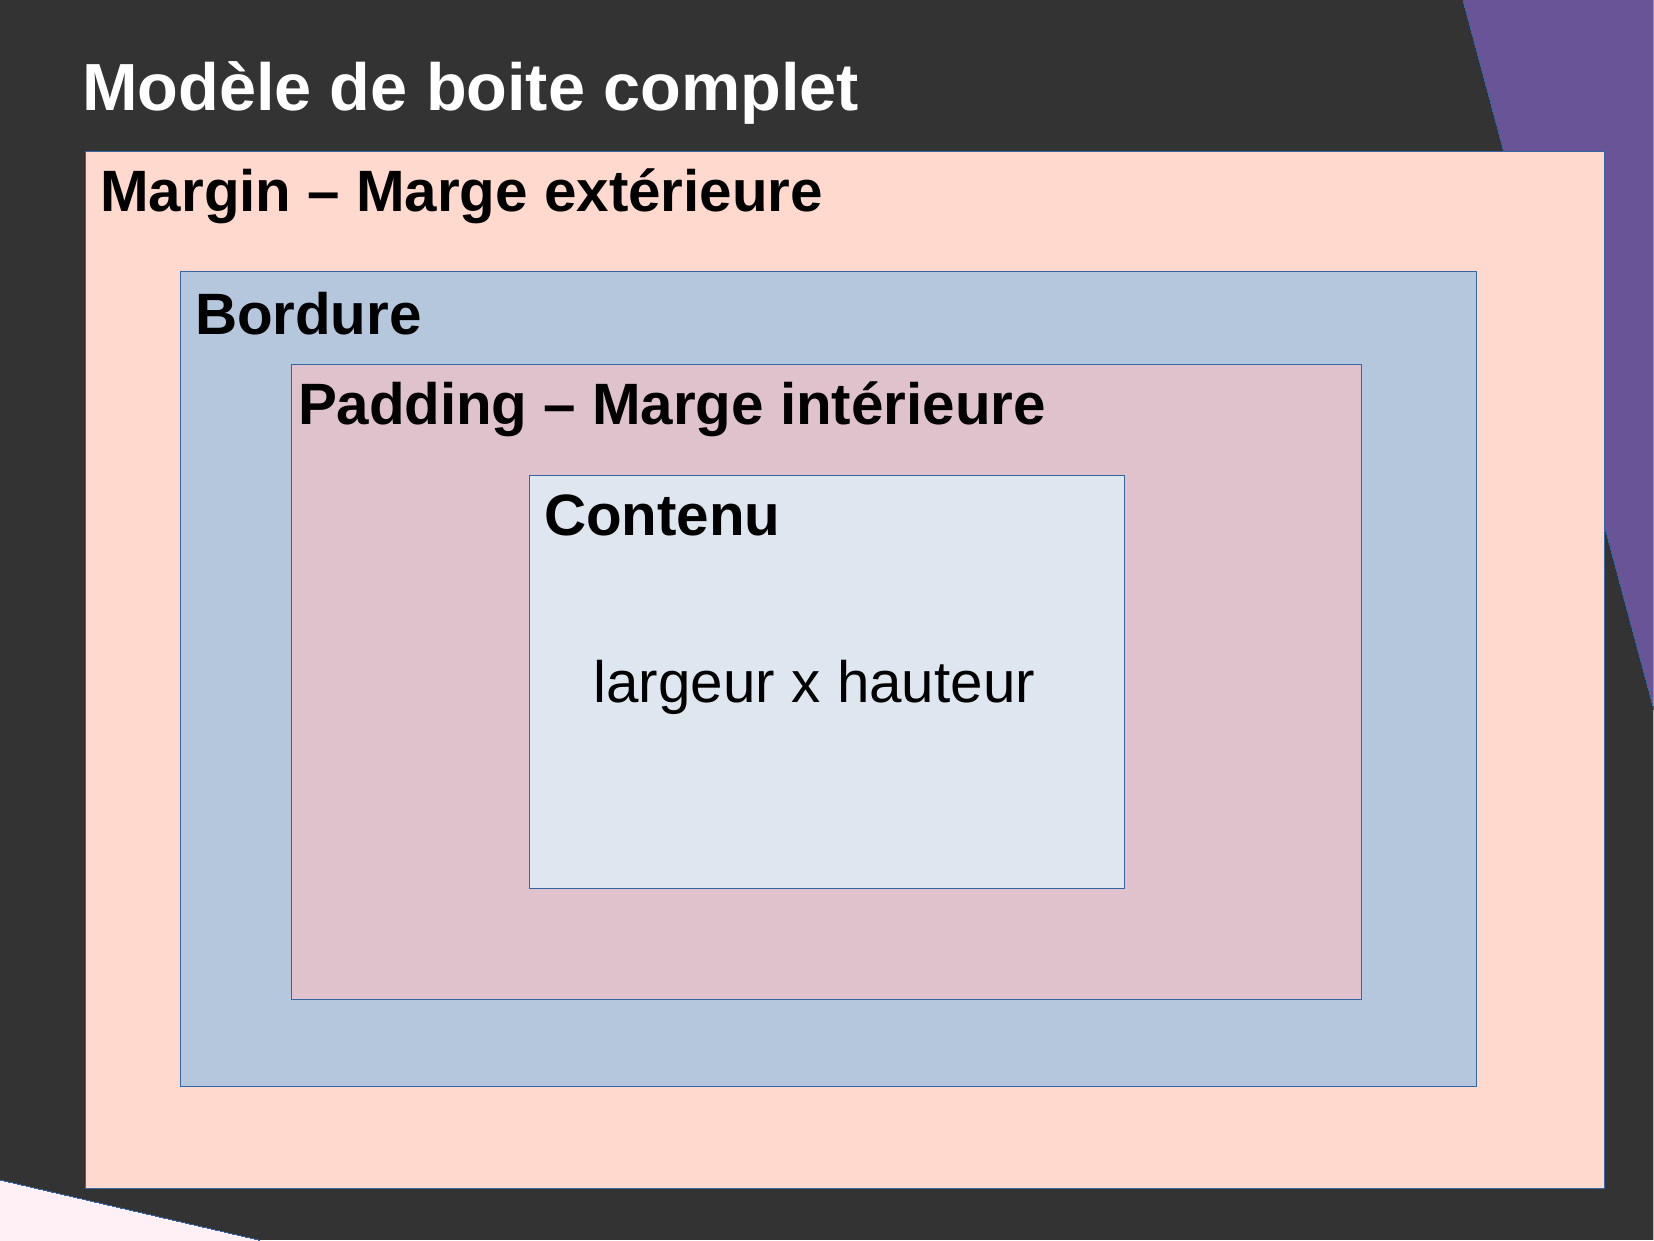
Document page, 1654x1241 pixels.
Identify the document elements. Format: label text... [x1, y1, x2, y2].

text_box largeur x hauteur [578, 642, 1075, 723]
text_box [85, 0, 1654, 1189]
text_box [0, 1179, 264, 1241]
title Modèle de boite complet [82, 49, 1571, 130]
text_box Contenu [529, 475, 1512, 565]
text_box Bordure [180, 274, 1173, 355]
text_box Padding – Marge intérieure [283, 364, 1276, 445]
text_box Margin – Marge extérieure [85, 151, 1079, 232]
